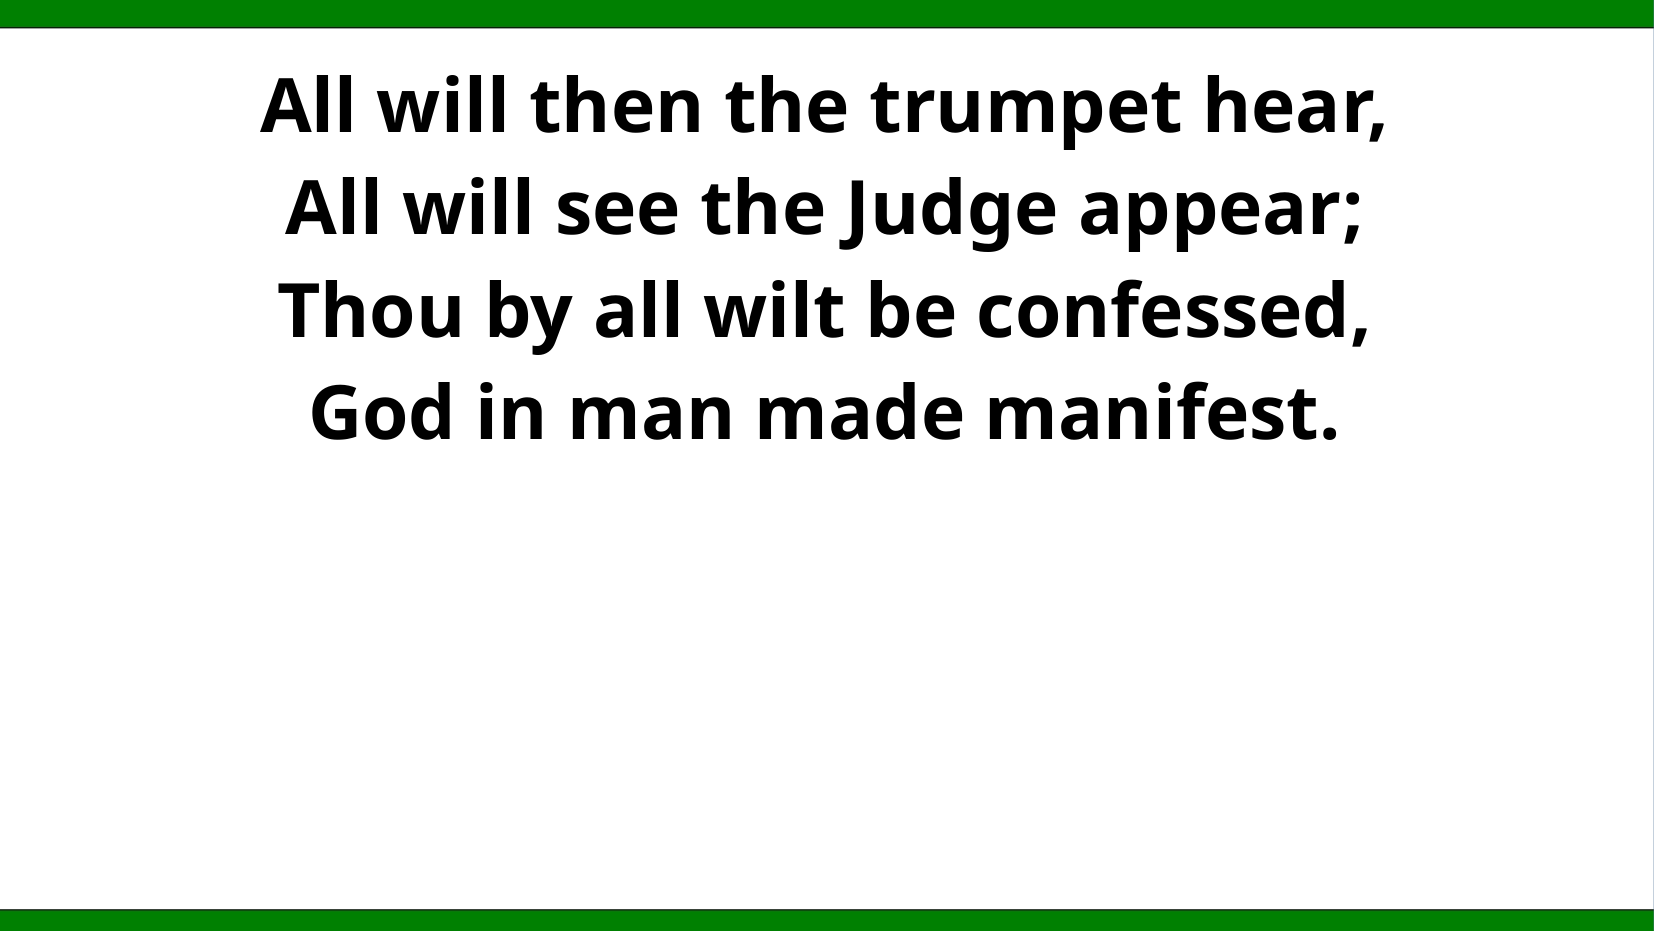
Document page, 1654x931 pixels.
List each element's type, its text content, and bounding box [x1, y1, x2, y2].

picture [0, 0, 1654, 931]
text_box All will then the trumpet hear, All will see the Judge appear; Thou by all wilt be confessed, God in man made manifest. [90, 45, 1561, 466]
